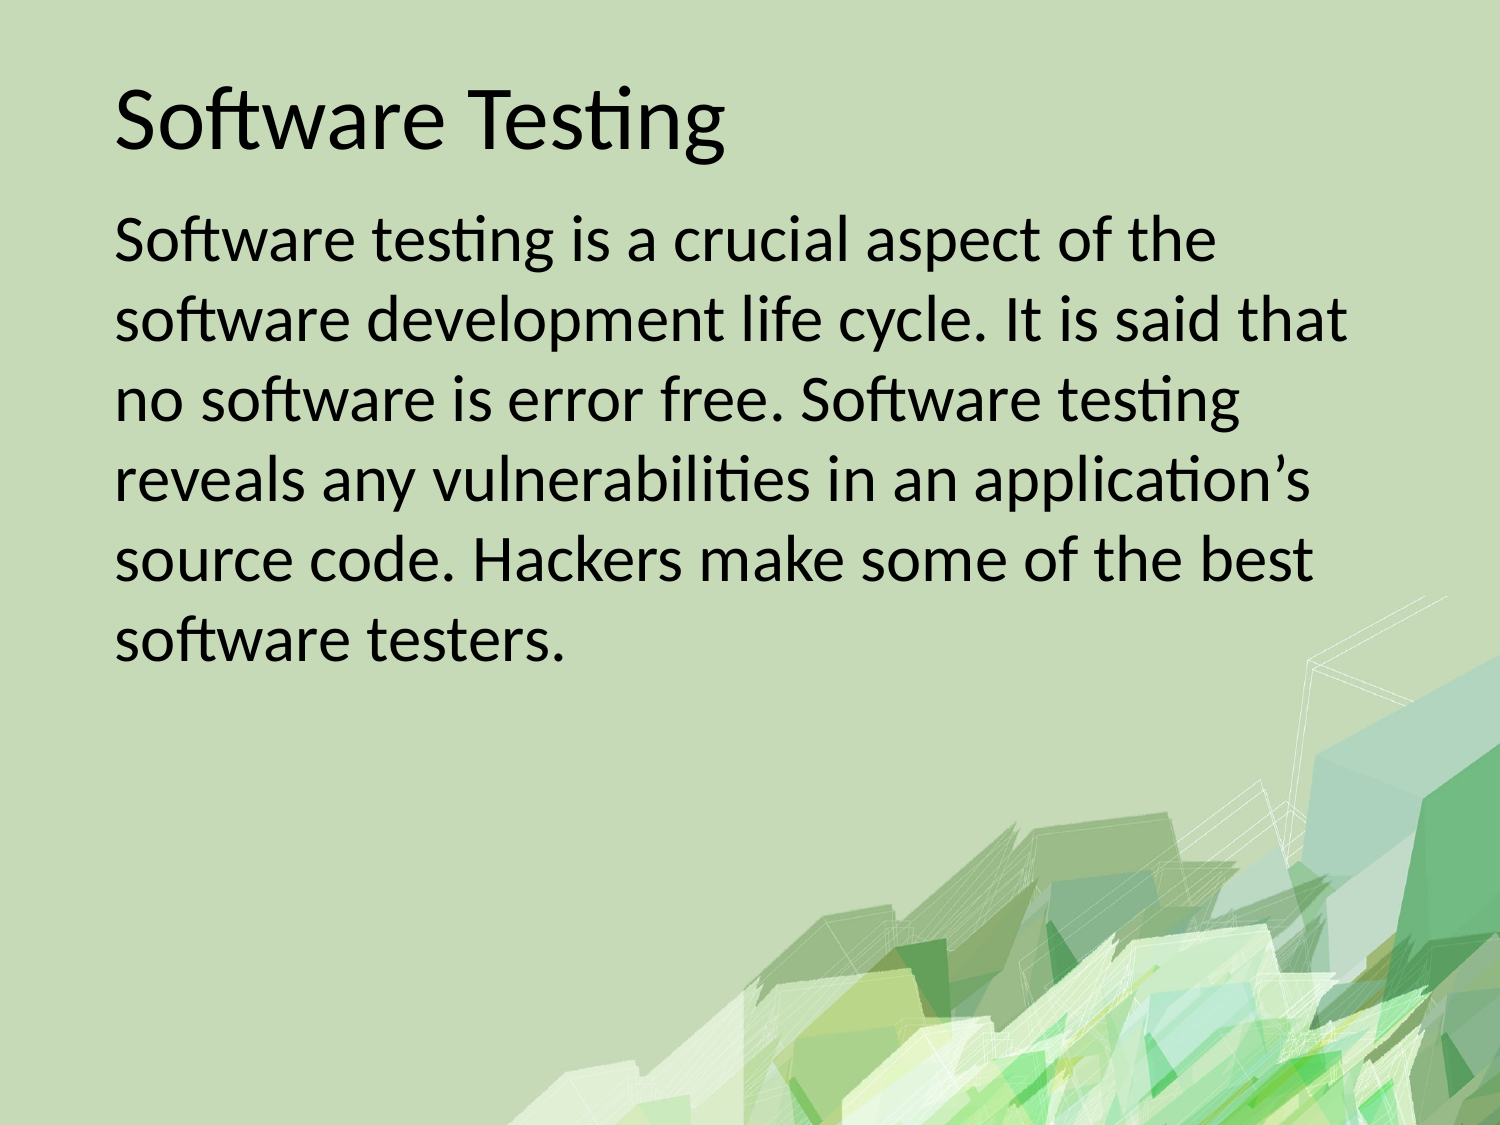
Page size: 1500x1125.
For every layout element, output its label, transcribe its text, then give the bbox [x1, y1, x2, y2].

picture [0, 0, 1500, 1125]
subtitle Software testing is a crucial aspect of the software development life cycle. It is said that no software is error free. Software testing reveals any vulnerabilities in an application’s source code. Hackers make some of the best software testers. [99, 187, 1438, 1075]
title Software Testing [99, 50, 1375, 175]
